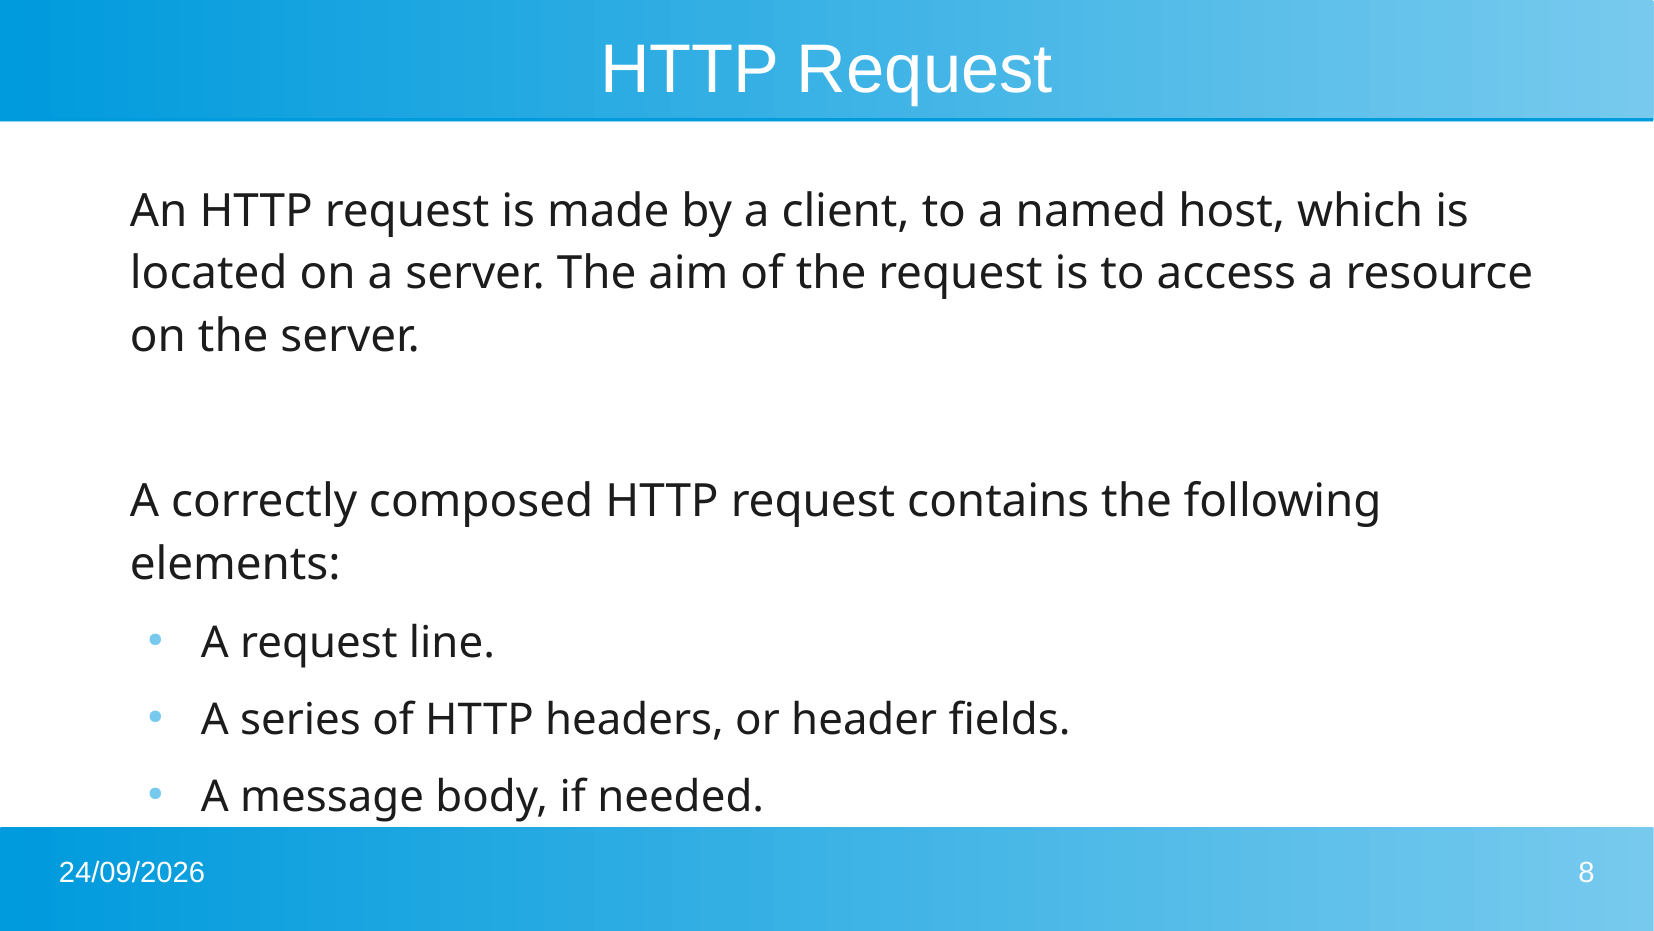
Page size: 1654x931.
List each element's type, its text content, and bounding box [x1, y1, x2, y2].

title HTTP Request [59, 29, 1595, 108]
list An HTTP request is made by a client, to a named host, which is located on a server. The aim of the request is to access a resource on the server. A correctly composed HTTP request contains the following elements: A request line. A series of HTTP headers, or header fields. A message body, if needed. [59, 177, 1595, 768]
